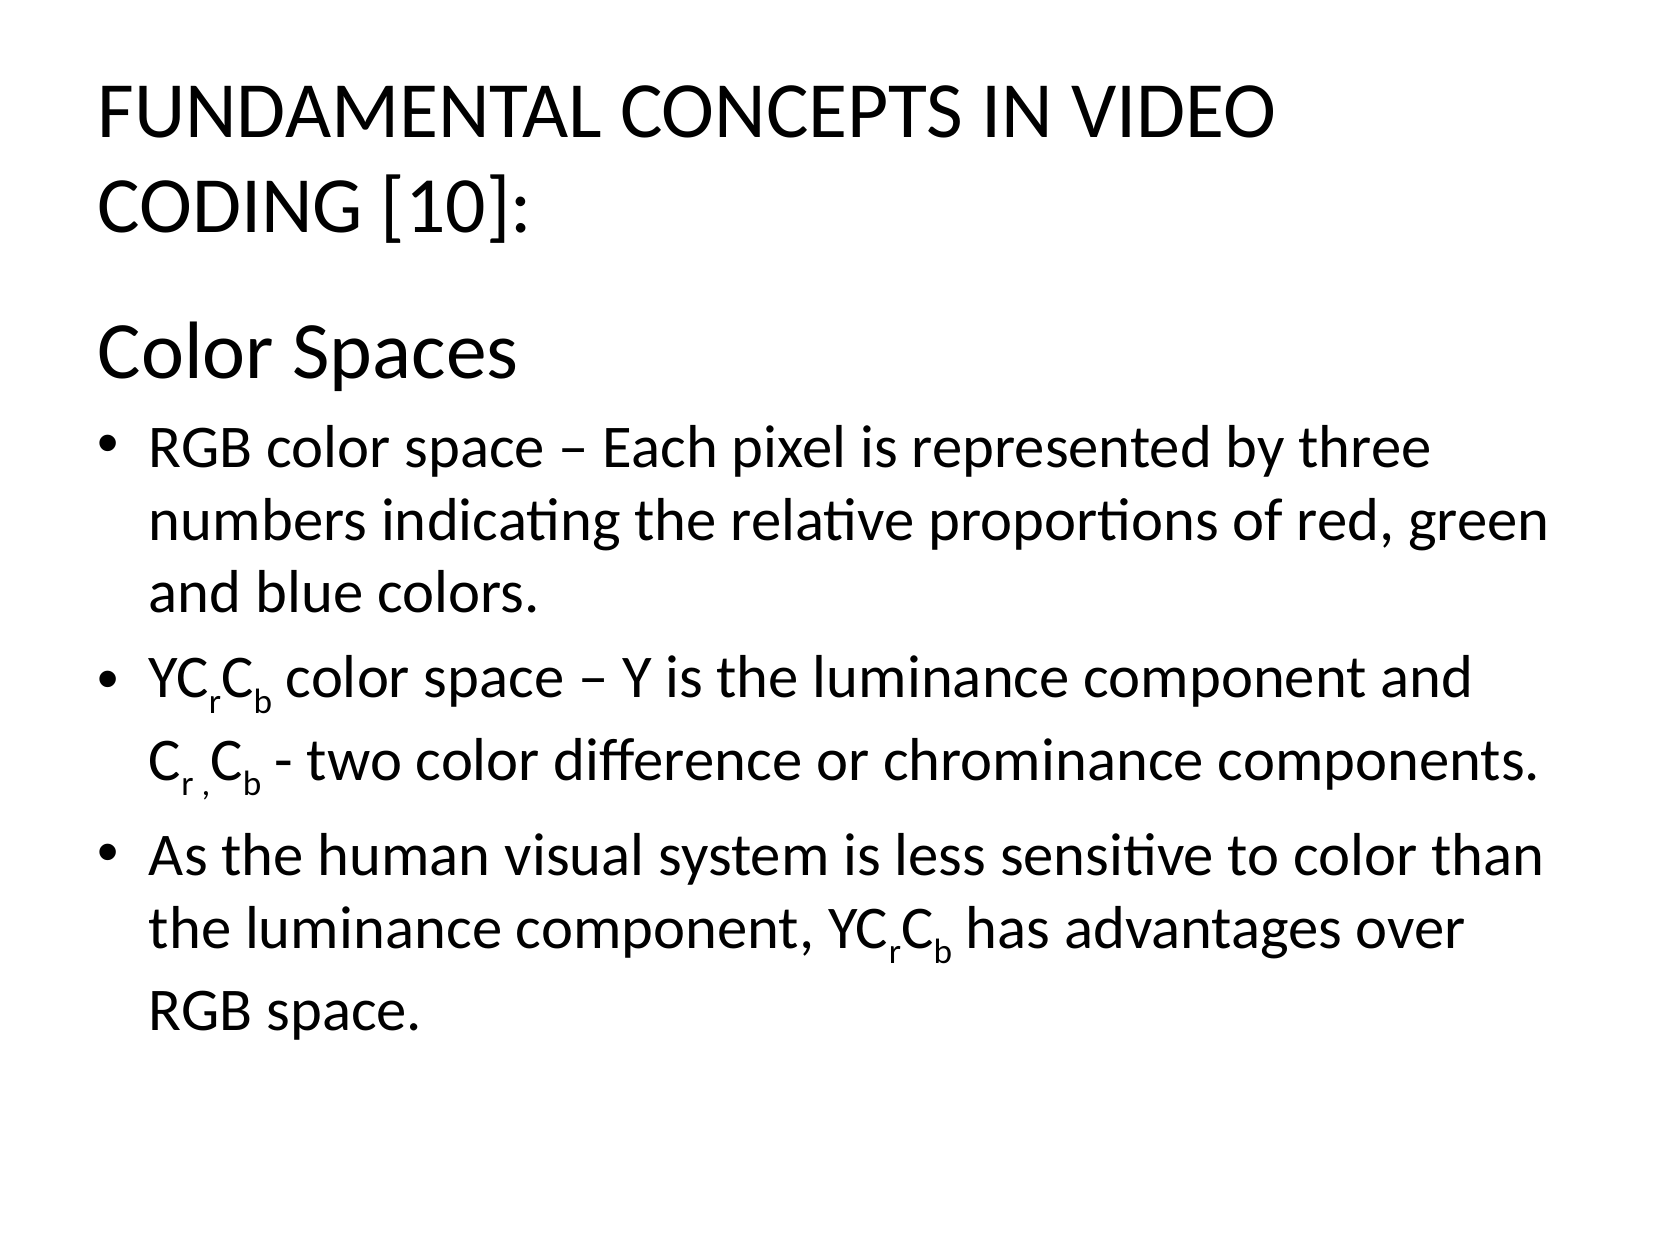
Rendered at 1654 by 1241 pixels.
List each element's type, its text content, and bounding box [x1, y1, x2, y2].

list Color Spaces RGB color space – Each pixel is represented by three numbers indicating the relative proportions of red, green and blue colors. YCrCb color space – Y is the luminance component and Cr ,Cb - two color difference or chrominance components. As the human visual system is less sensitive to color than the luminance component, YCrCb has advantages over RGB space. [82, 289, 1571, 1108]
title Fundamental Concepts in Video Coding [10]: [82, 49, 1571, 257]
